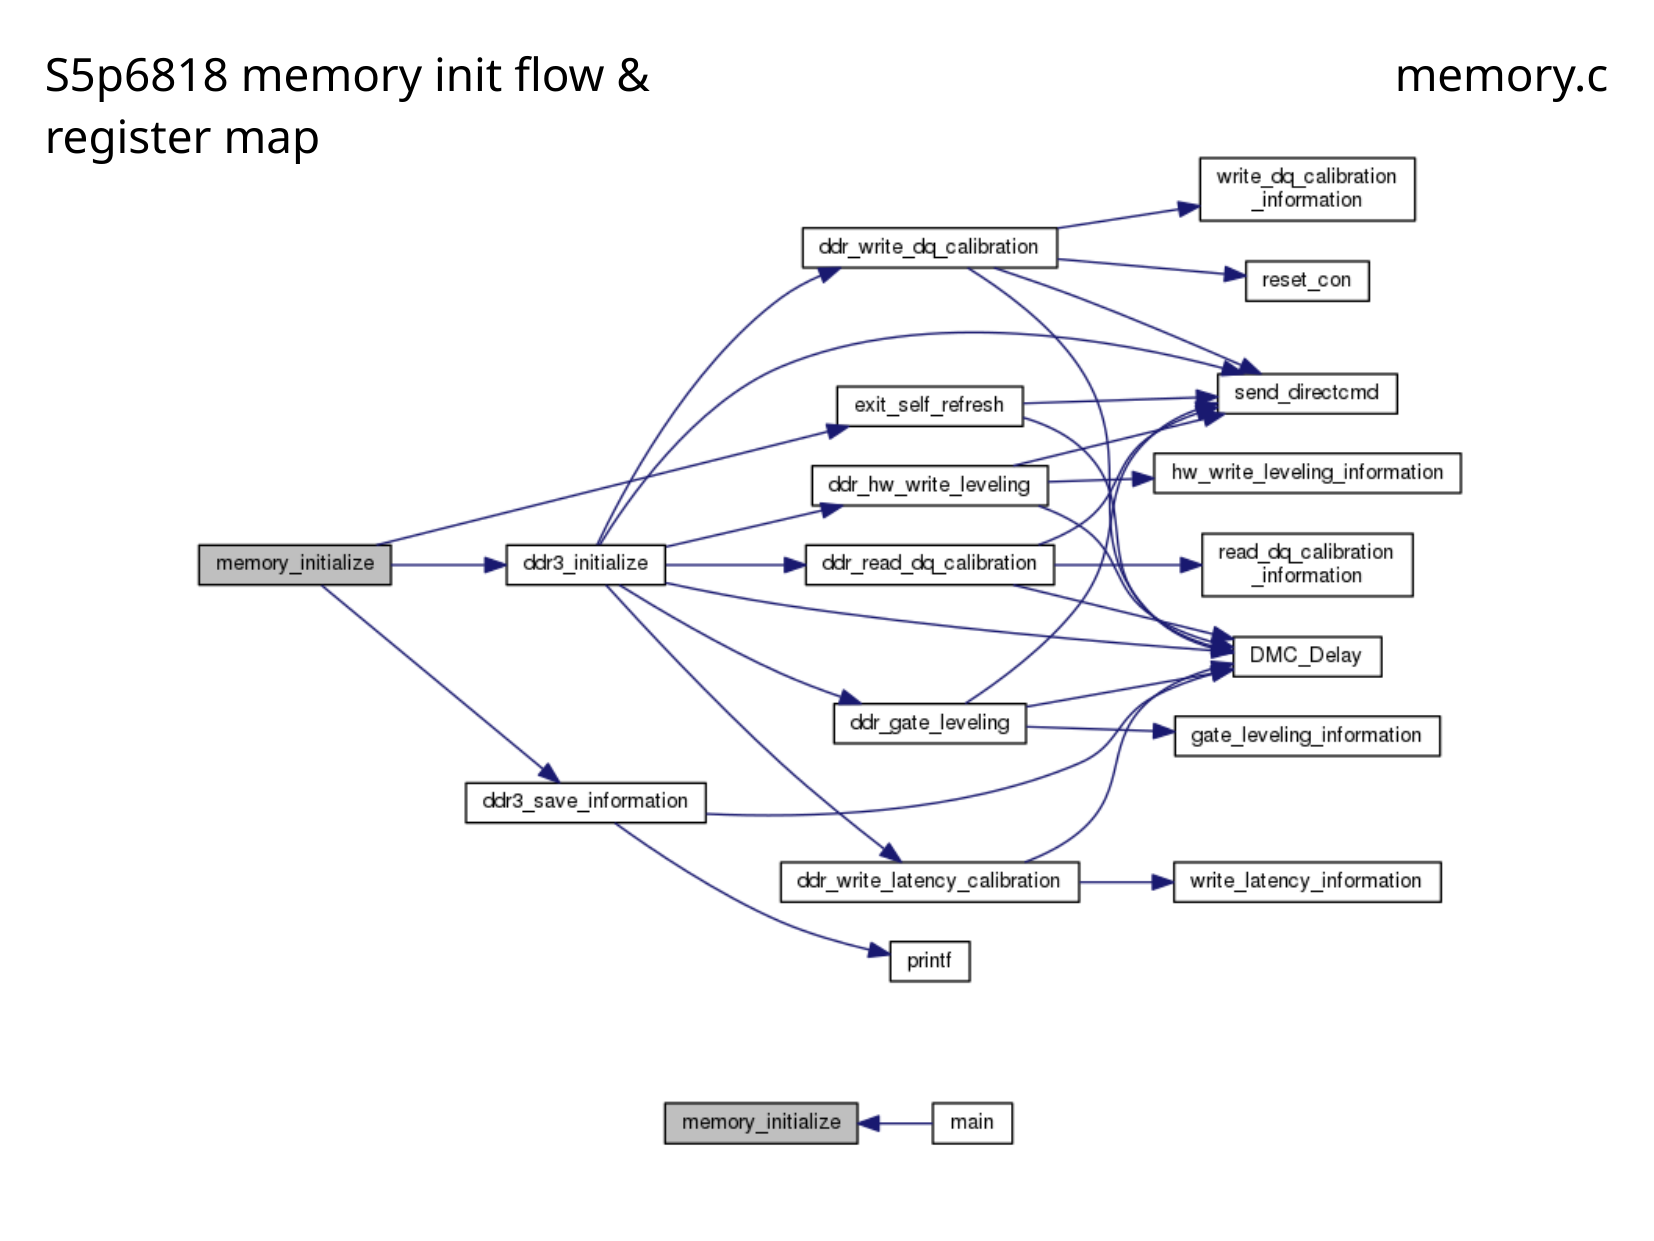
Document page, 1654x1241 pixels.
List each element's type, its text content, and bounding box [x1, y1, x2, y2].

text_box S5p6818 memory init flow & register map [30, 34, 721, 160]
picture [657, 1094, 1021, 1153]
text_box memory.c [1380, 34, 1636, 106]
picture [191, 149, 1469, 991]
